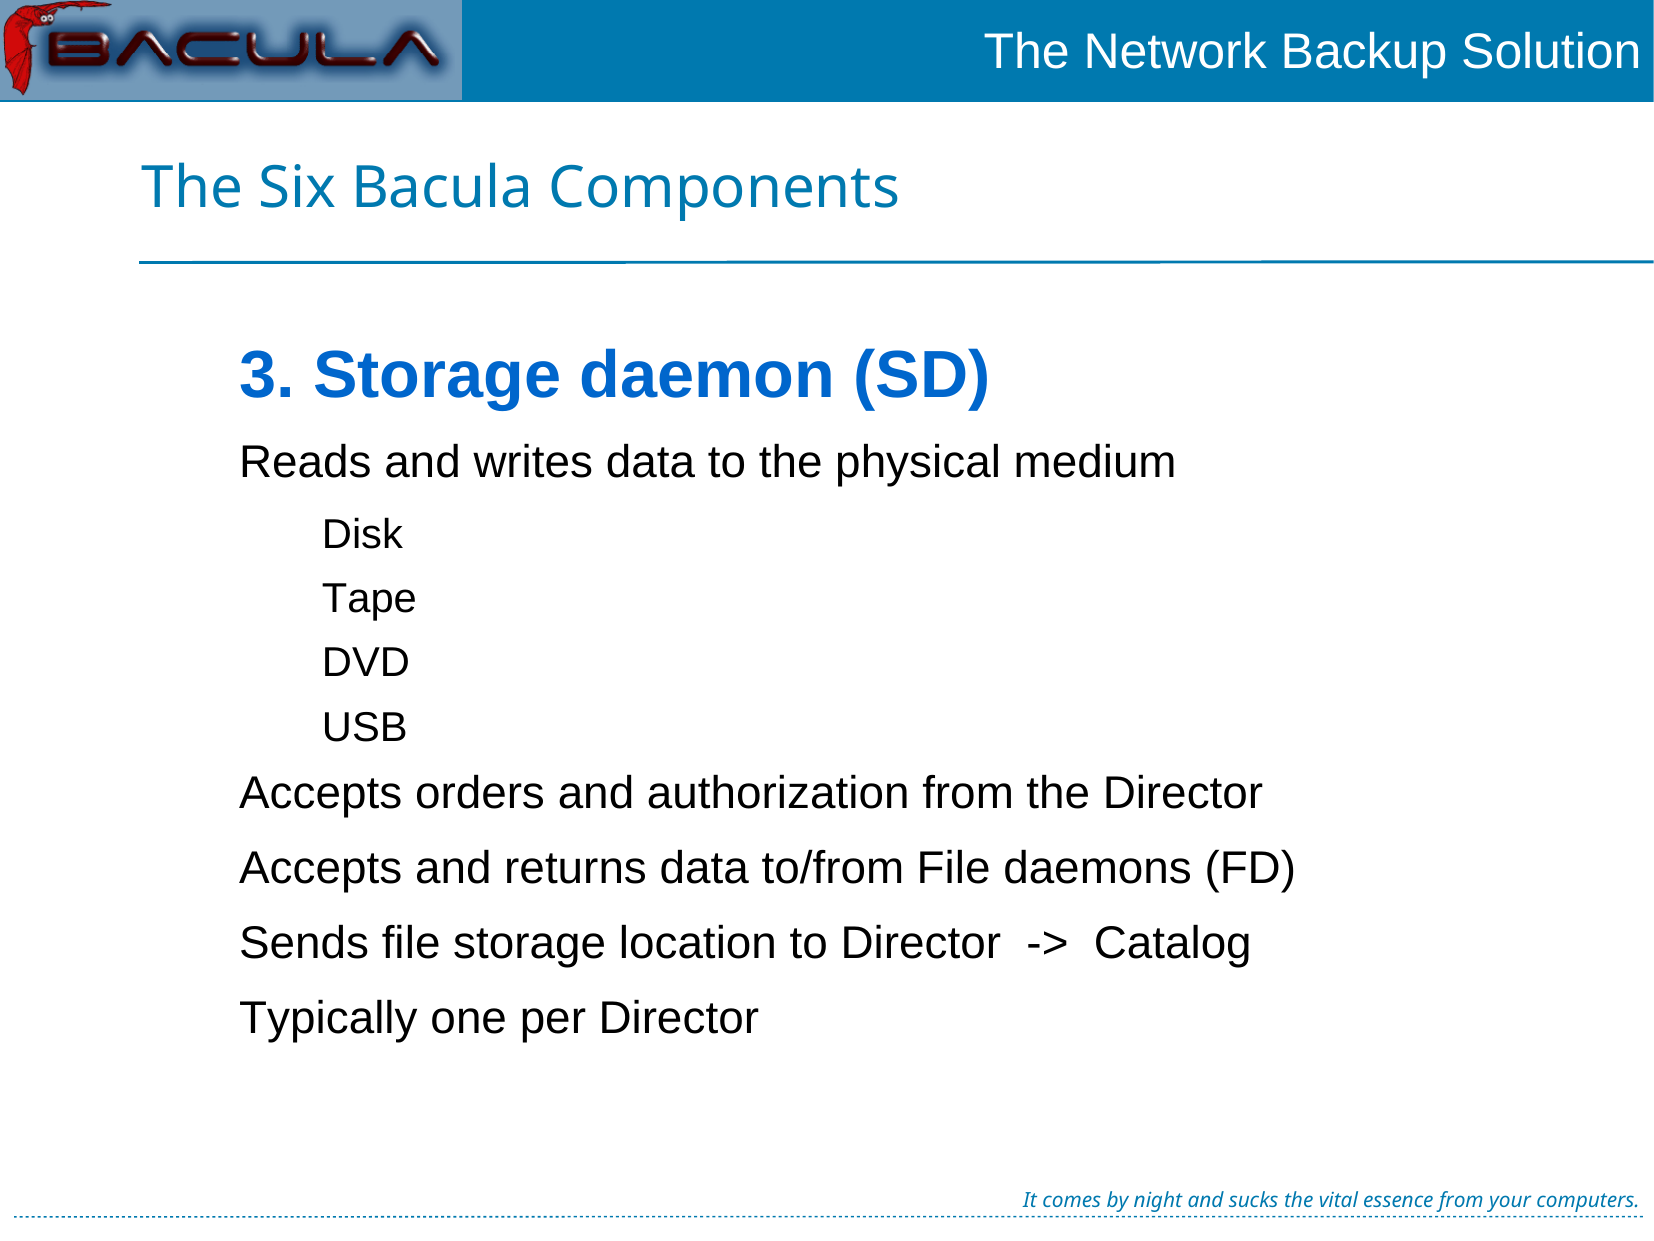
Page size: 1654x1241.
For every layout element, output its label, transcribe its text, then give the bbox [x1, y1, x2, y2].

picture [0, 0, 461, 99]
list 3. Storage daemon (SD) Reads and writes data to the physical medium Disk Tape DVD USB Accepts orders and authorization from the Director Accepts and returns data to/from File daemons (FD) Sends file storage location to Director -> Catalog Typically one per Director [144, 337, 1538, 1089]
title The Six Bacula Components [141, 112, 1501, 226]
